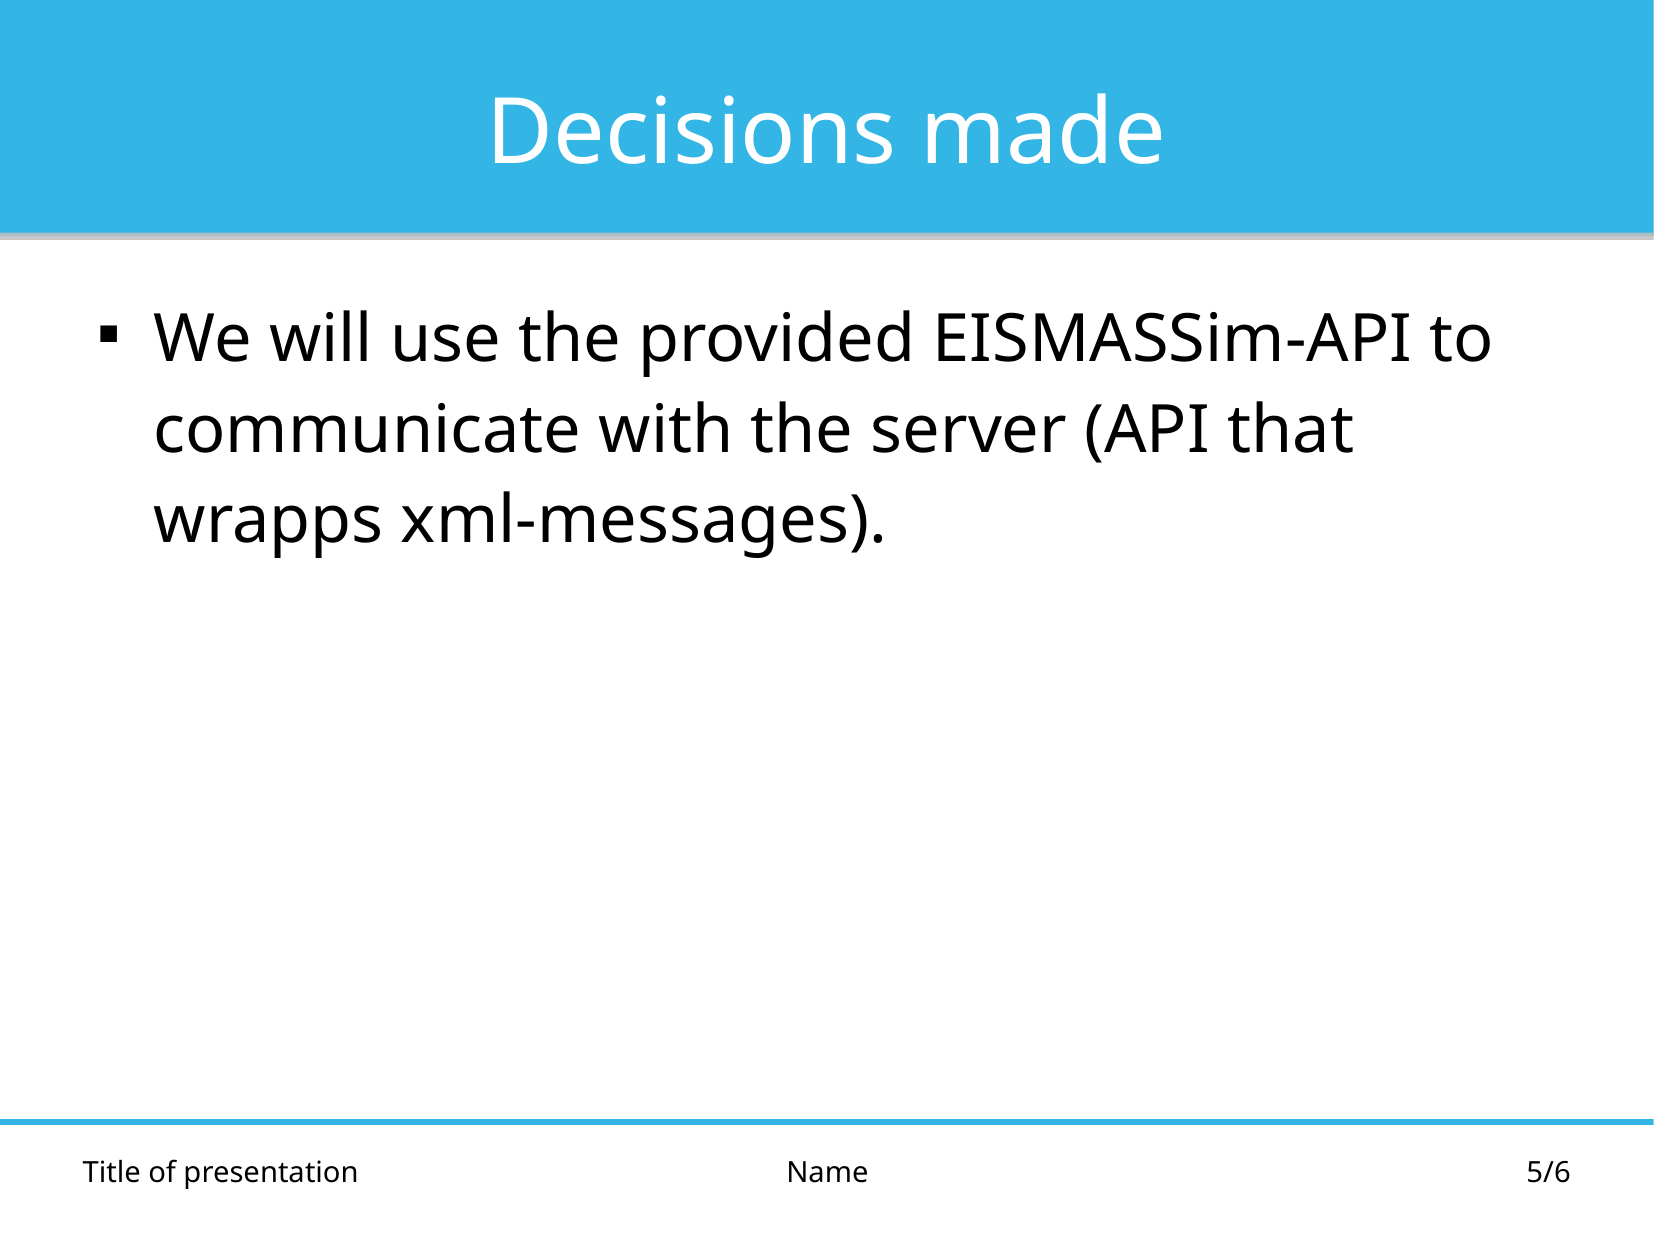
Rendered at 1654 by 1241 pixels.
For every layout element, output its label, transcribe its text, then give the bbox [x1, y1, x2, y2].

list We will use the provided EISMASSim-API to communicate with the server (API that wrapps xml-messages). [82, 290, 1571, 1109]
title Decisions made [82, 49, 1571, 207]
